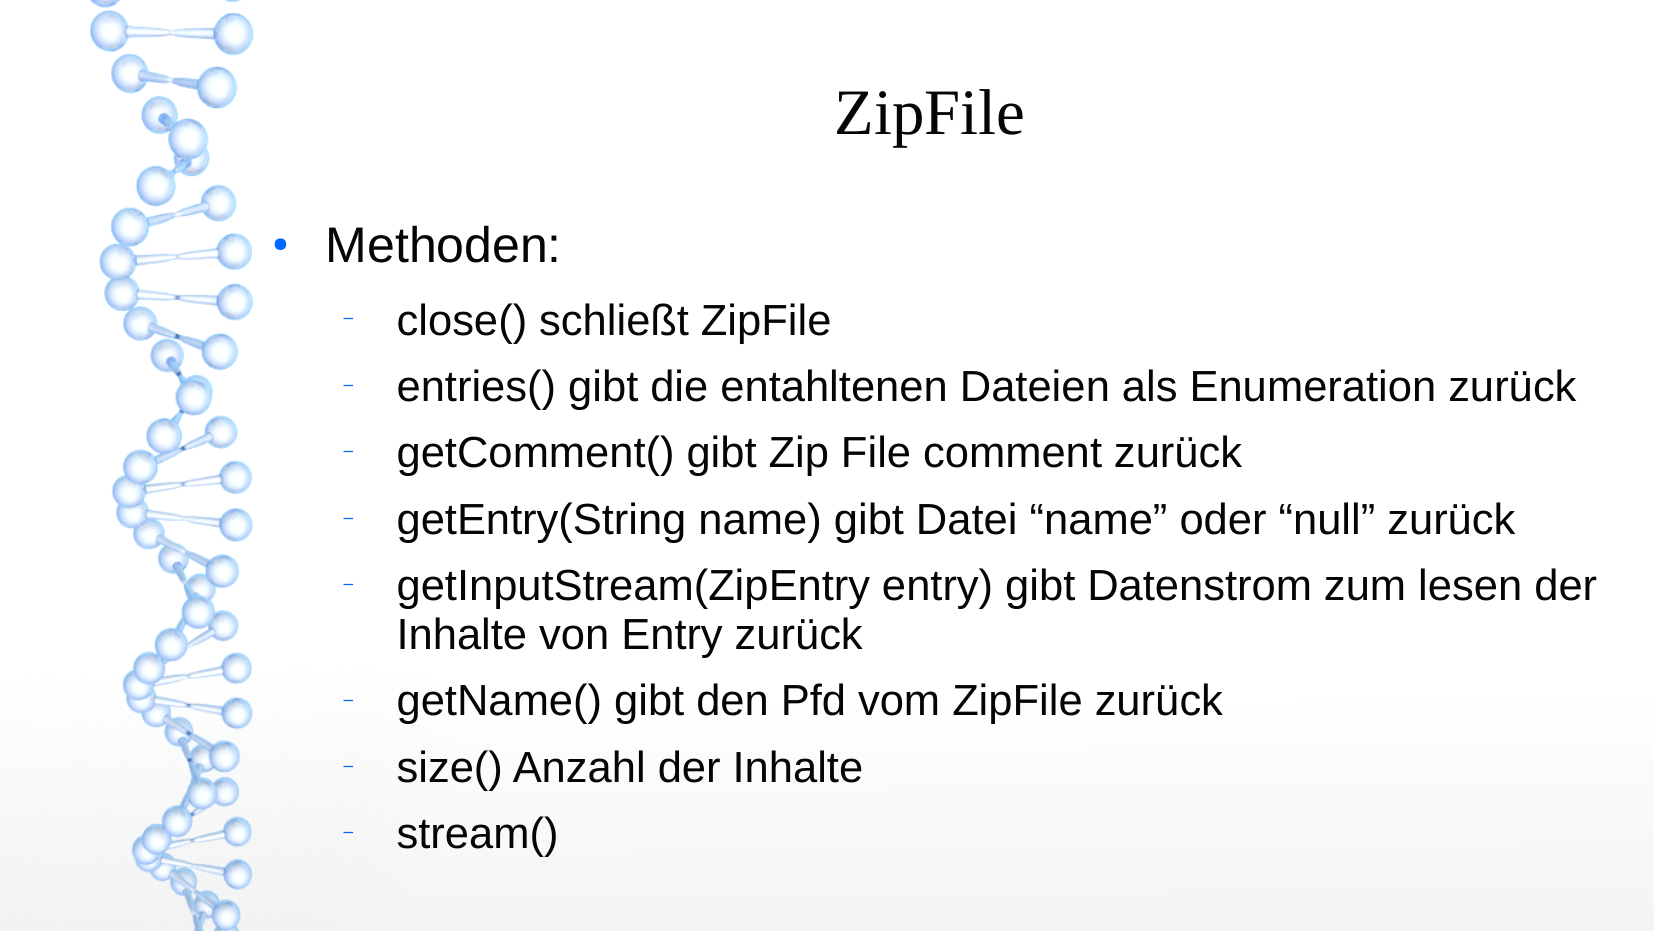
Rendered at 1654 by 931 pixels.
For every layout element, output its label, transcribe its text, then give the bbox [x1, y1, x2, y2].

title ZipFile [265, 35, 1595, 189]
picture [0, 0, 1654, 931]
list Methoden: close() schließt ZipFile entries() gibt die entahltenen Dateien als Enumeration zurück getComment() gibt Zip File comment zurück getEntry(String name) gibt Datei “name” oder “null” zurück getInputStream(ZipEntry entry) gibt Datenstrom zum lesen der Inhalte von Entry zurück getName() gibt den Pfd vom ZipFile zurück size() Anzahl der Inhalte stream() [255, 217, 1636, 916]
